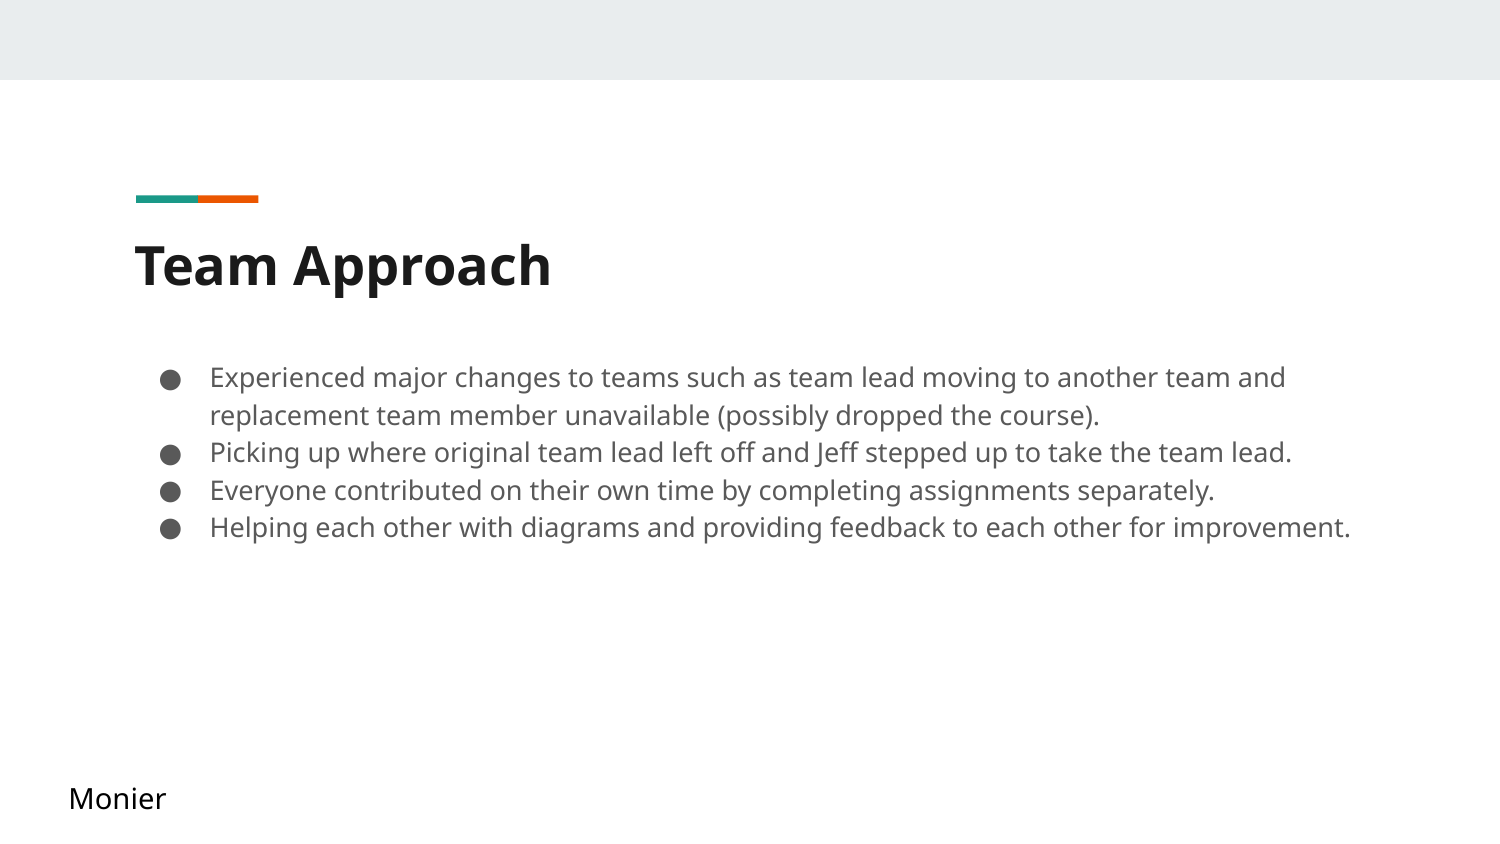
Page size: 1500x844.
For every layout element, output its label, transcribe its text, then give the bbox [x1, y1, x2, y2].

list Experienced major changes to teams such as team lead moving to another team and replacement team member unavailable (possibly dropped the course). Picking up where original team lead left off and Jeff stepped up to take the team lead. Everyone contributed on their own time by completing assignments separately. Helping each other with diagrams and providing feedback to each other for improvement. [119, 341, 1381, 712]
title Team Approach [119, 216, 1381, 305]
text_box Monier [53, 765, 227, 817]
